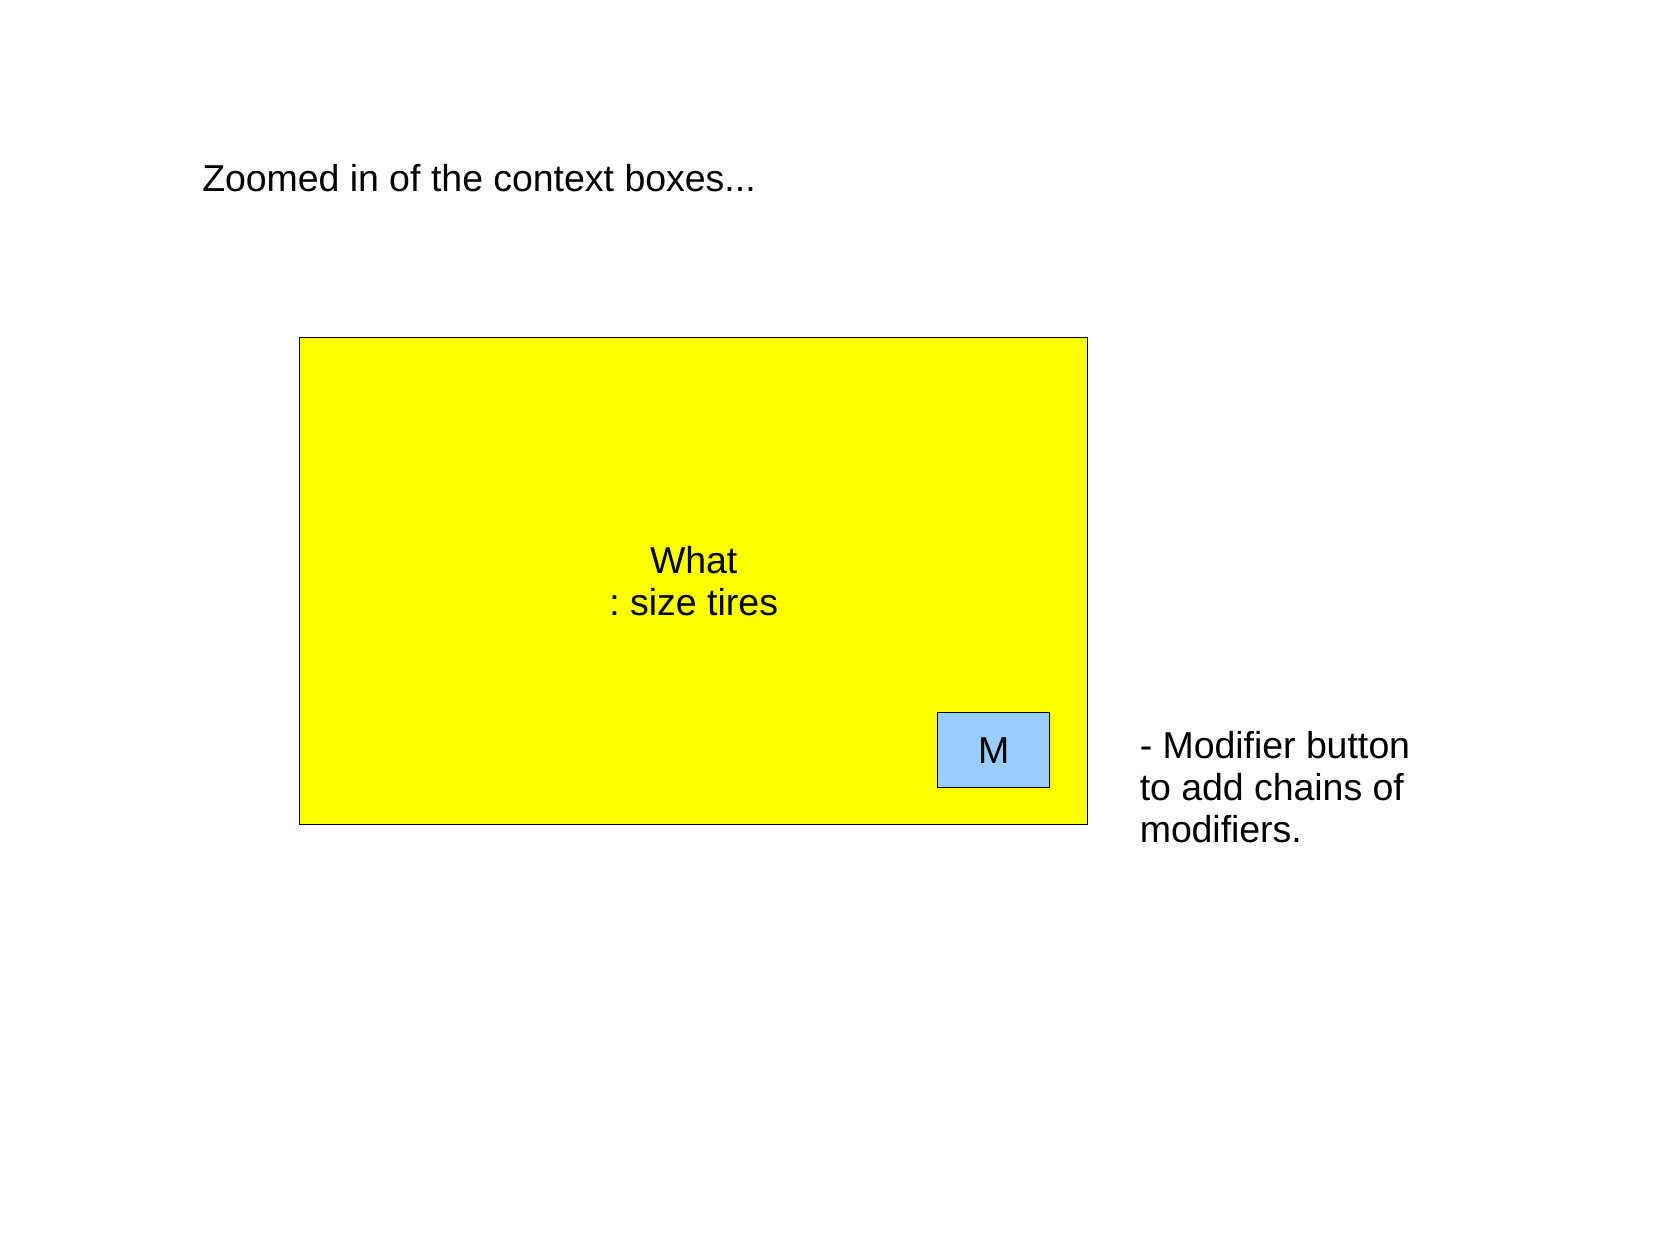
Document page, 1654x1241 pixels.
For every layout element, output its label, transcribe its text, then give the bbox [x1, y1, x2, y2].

text_box What : size tires [299, 337, 1088, 825]
text_box Zoomed in of the context boxes... [187, 150, 1238, 207]
text_box M [937, 712, 1050, 788]
text_box - Modifier button to add chains of modifiers. [1125, 717, 1426, 901]
